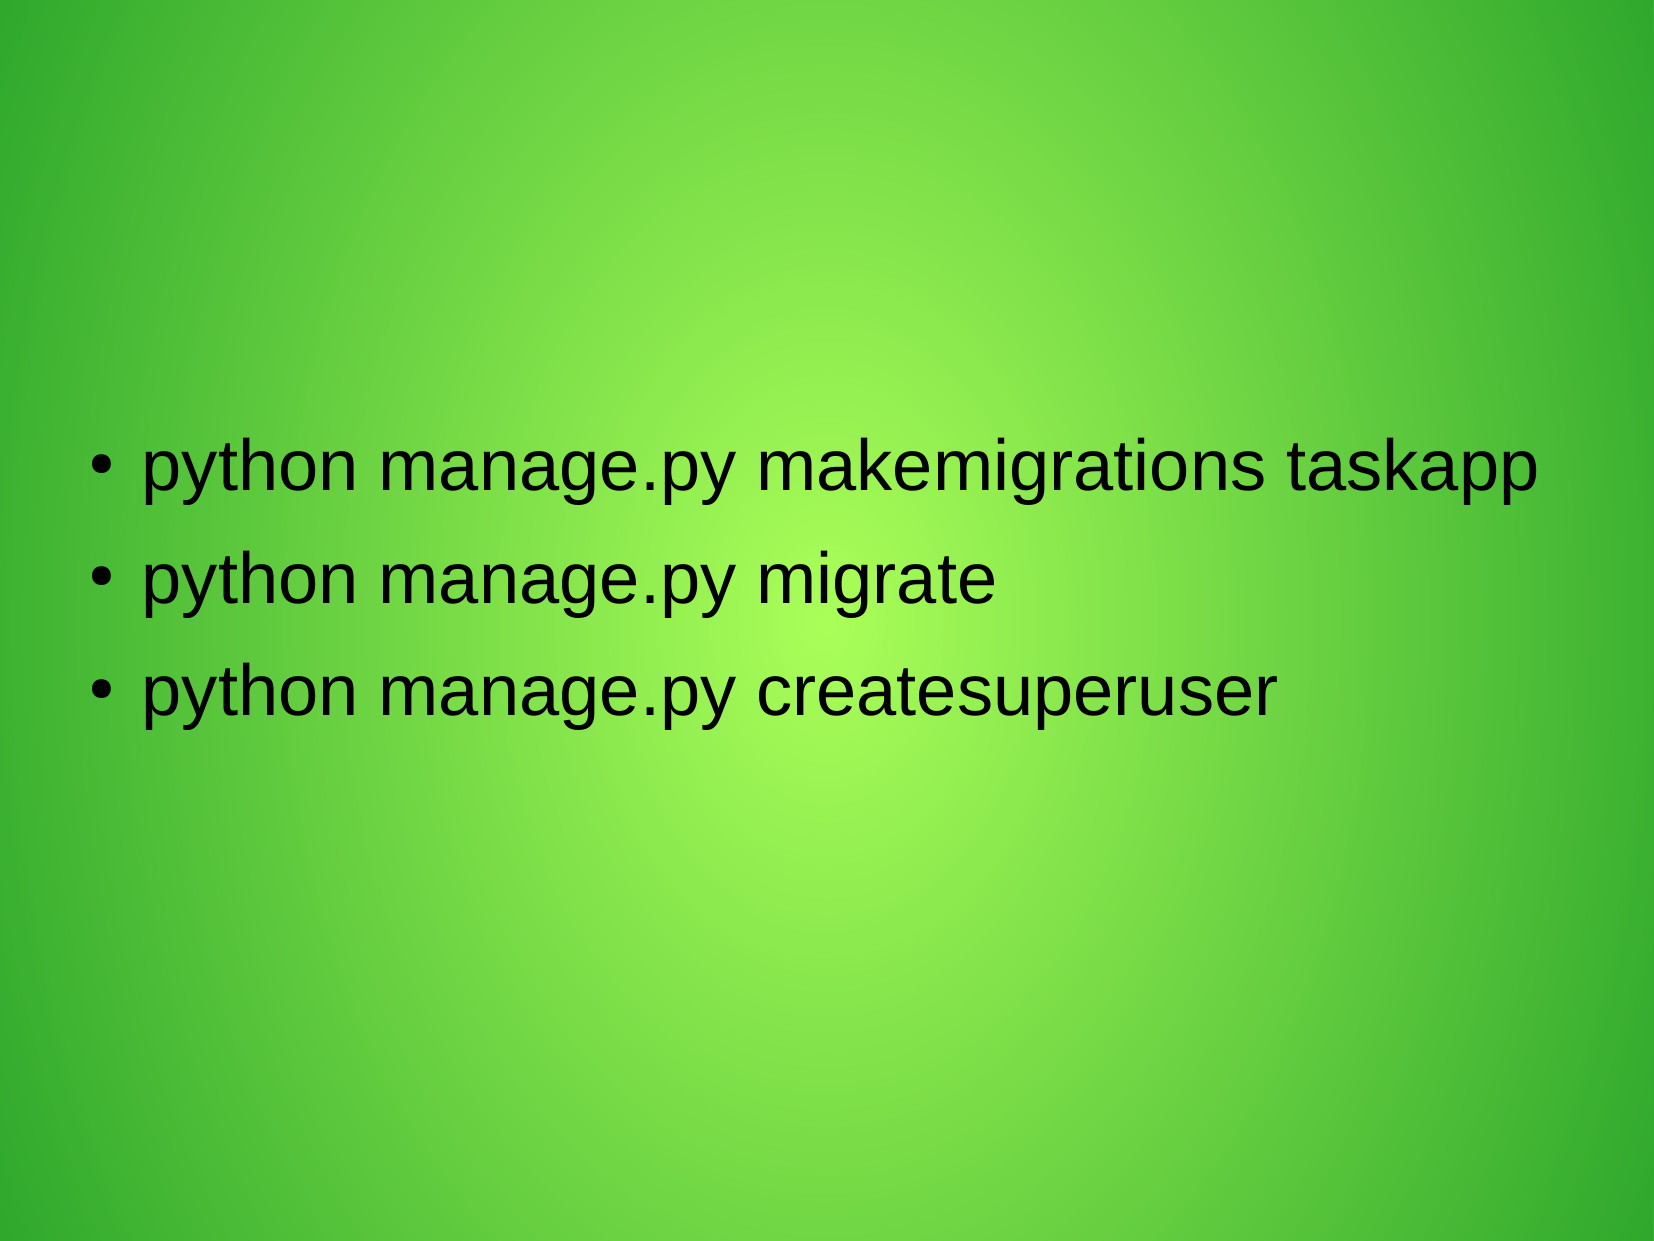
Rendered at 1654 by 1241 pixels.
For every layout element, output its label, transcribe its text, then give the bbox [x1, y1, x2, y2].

list python manage.py makemigrations taskapp python manage.py migrate python manage.py createsuperuser [70, 425, 1560, 1145]
